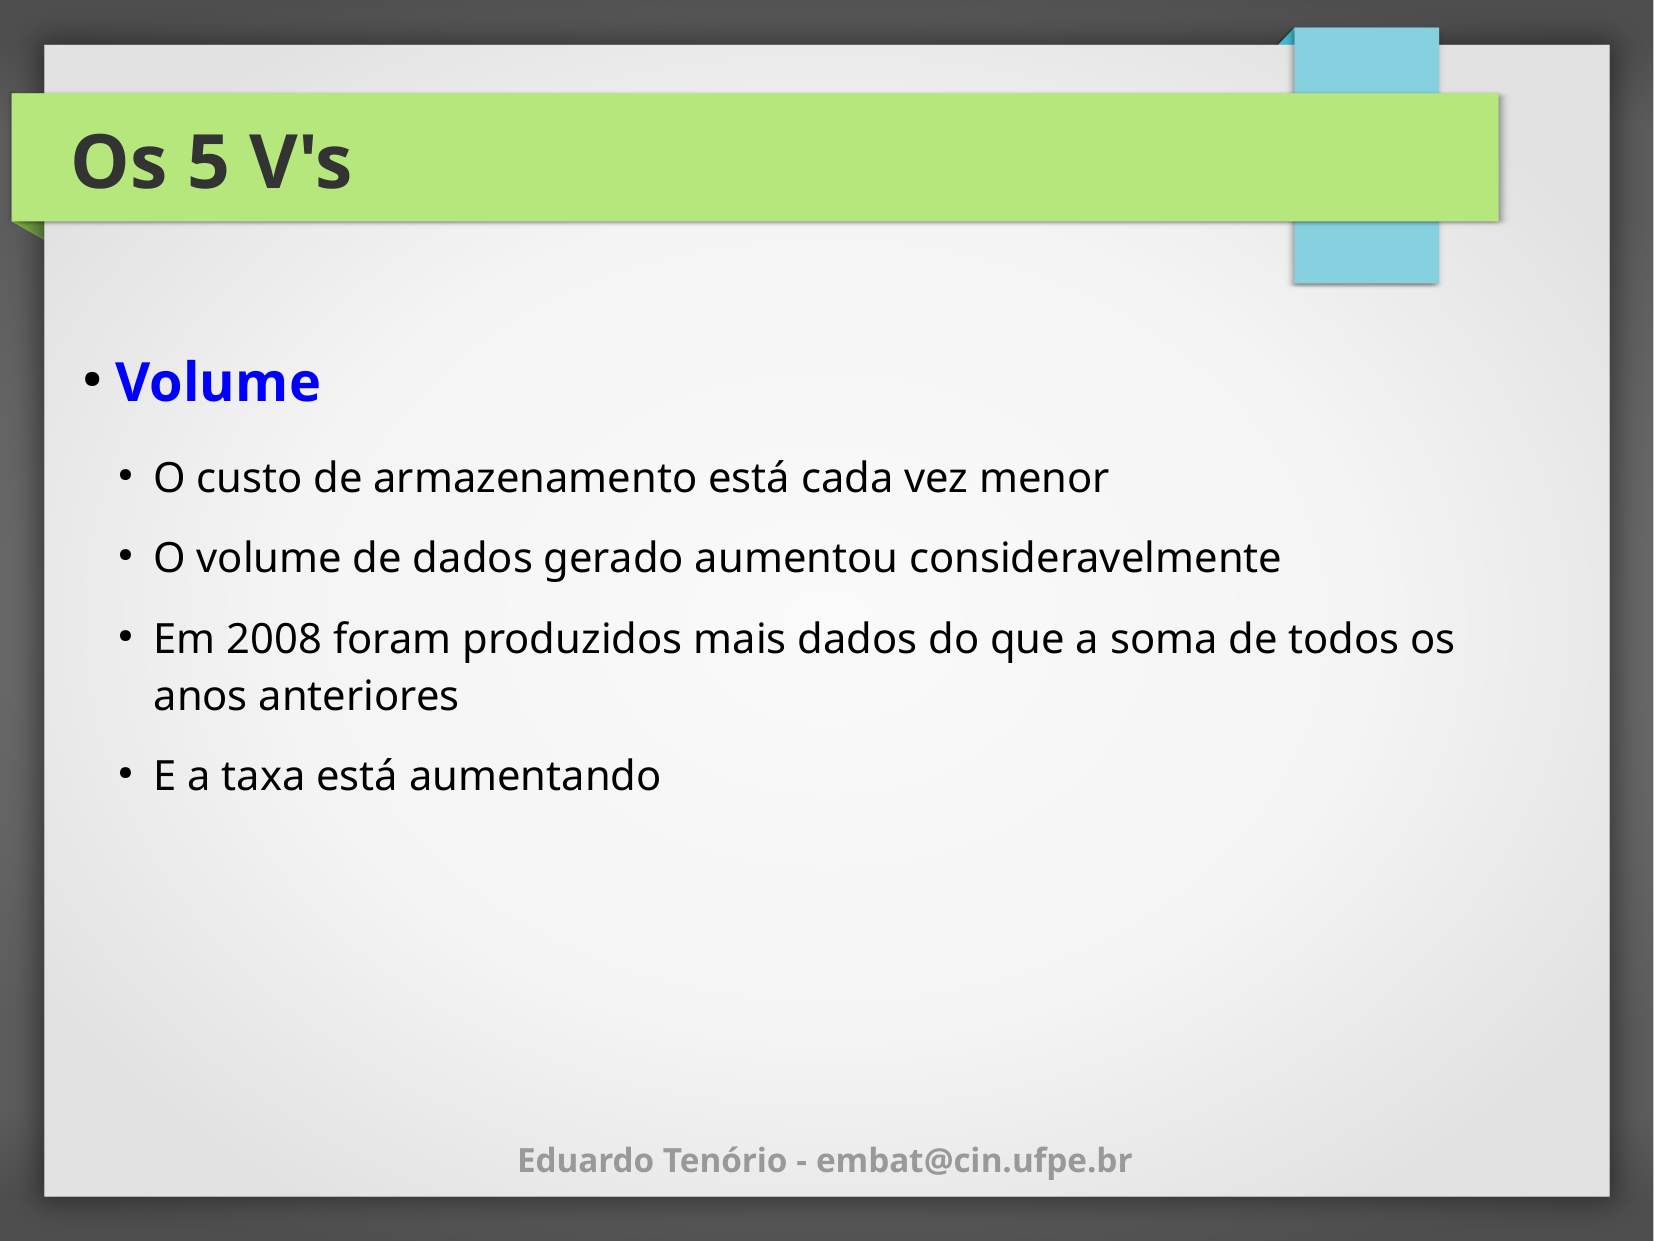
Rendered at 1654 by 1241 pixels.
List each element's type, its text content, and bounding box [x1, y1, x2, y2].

title Os 5 V's [70, 97, 1229, 221]
list Volume O custo de armazenamento está cada vez menor O volume de dados gerado aumentou consideravelmente Em 2008 foram produzidos mais dados do que a soma de todos os anos anteriores E a taxa está aumentando [82, 343, 1538, 1063]
picture [0, 0, 1654, 1241]
text_box Eduardo Tenório - embat@cin.ufpe.br [45, 1130, 1606, 1201]
